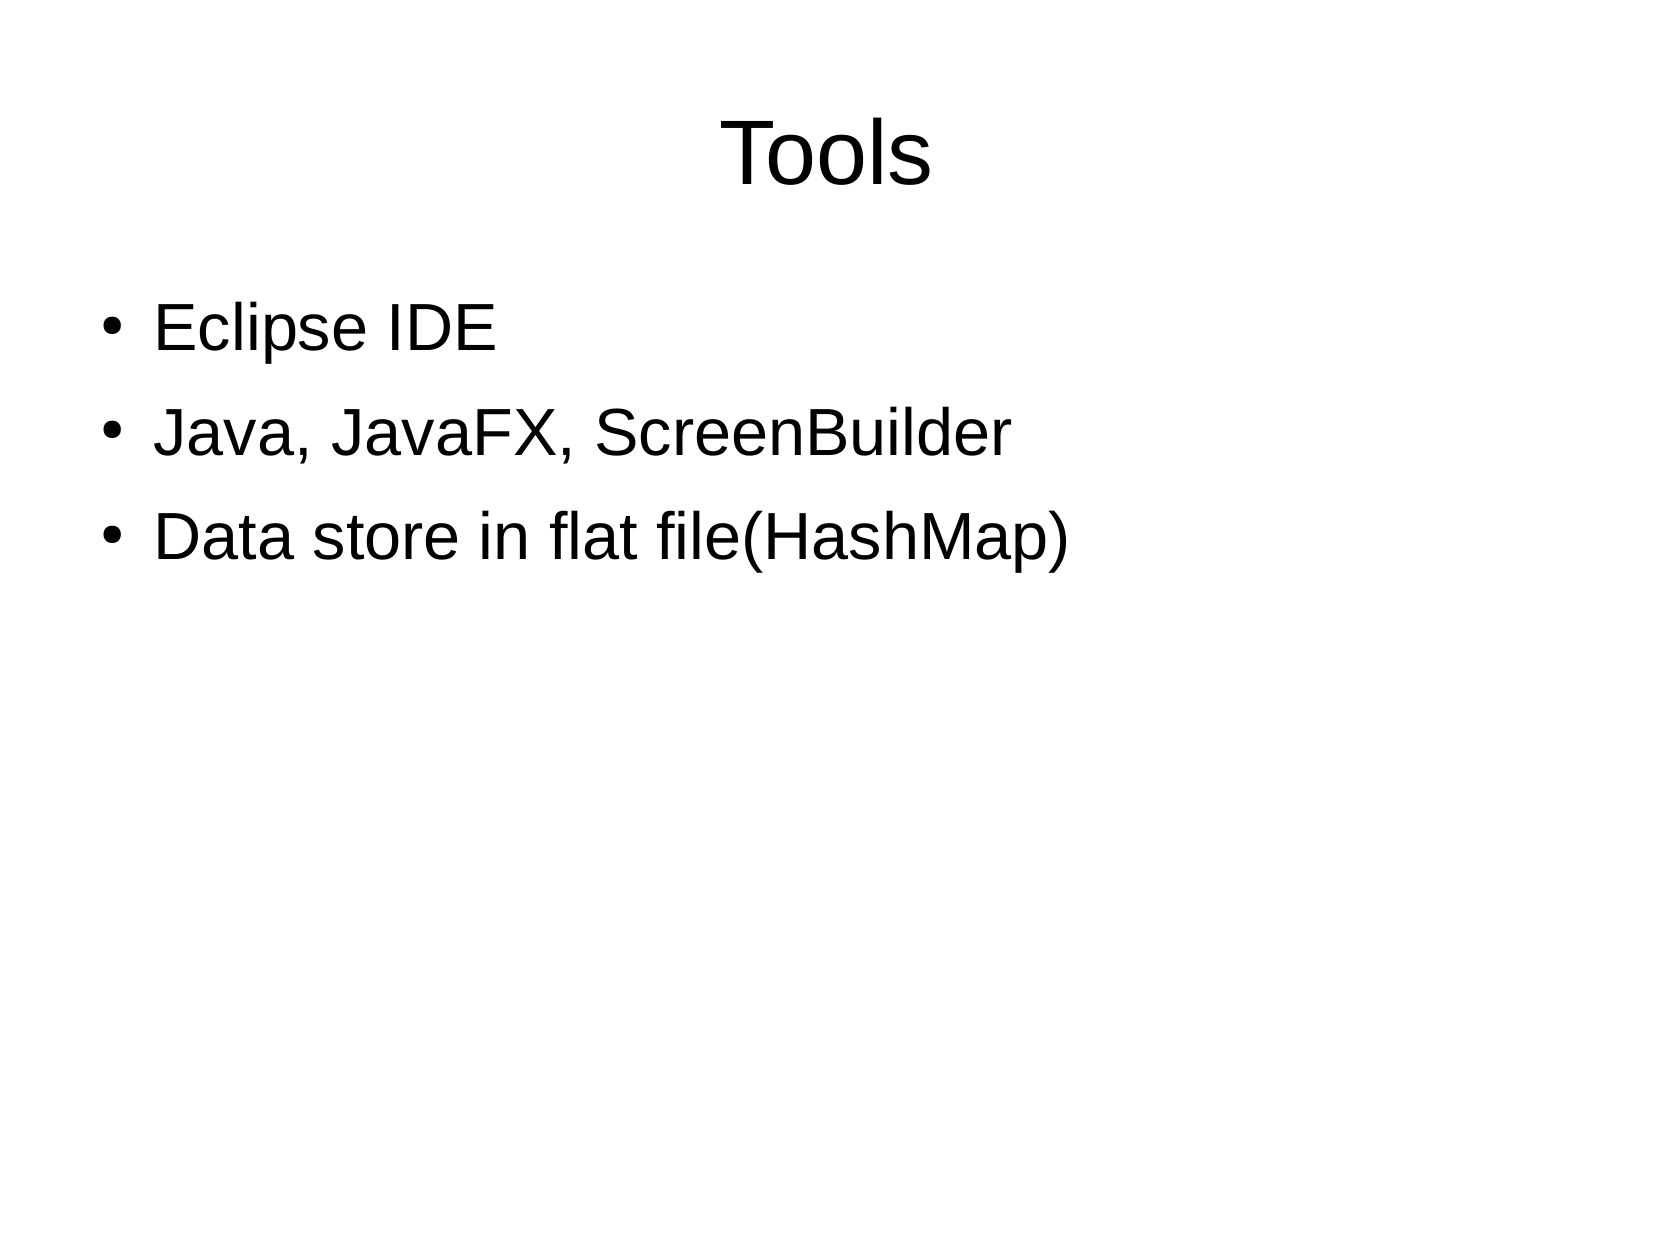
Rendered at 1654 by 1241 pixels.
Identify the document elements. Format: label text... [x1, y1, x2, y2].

list Eclipse IDE Java, JavaFX, ScreenBuilder Data store in flat file(HashMap) [82, 290, 1571, 1010]
title Tools [82, 49, 1571, 257]
